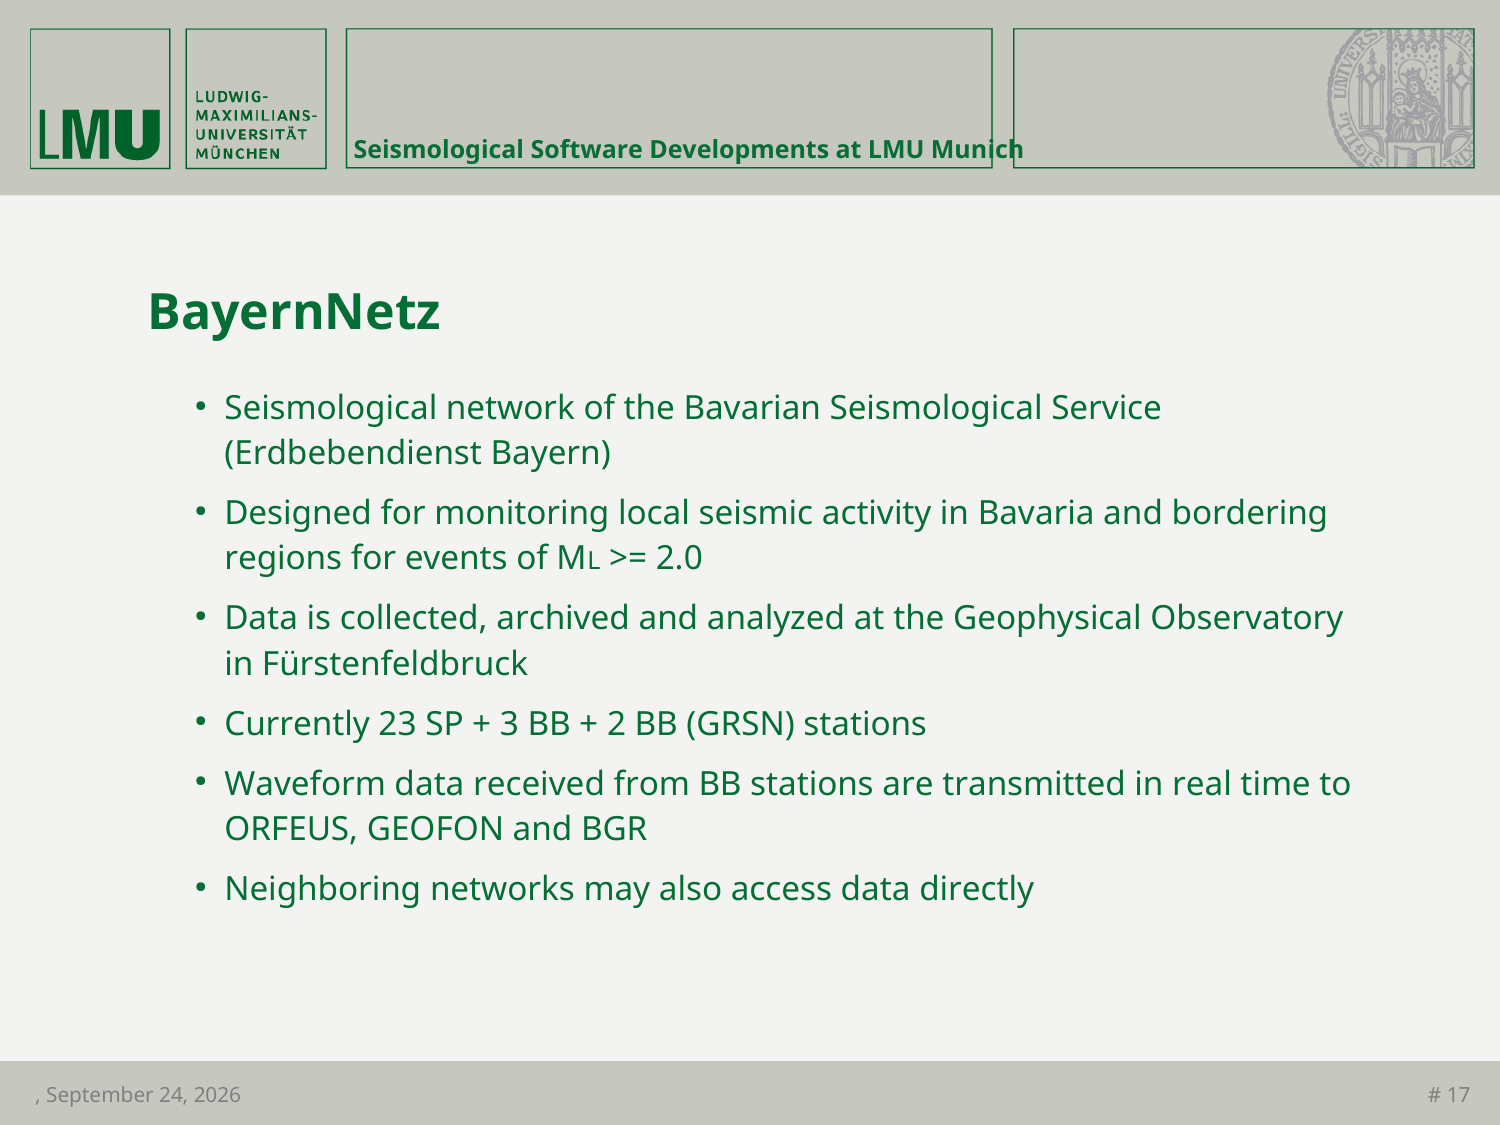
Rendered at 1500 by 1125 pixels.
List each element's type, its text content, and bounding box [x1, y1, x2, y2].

picture [0, 0, 1500, 1125]
title BayernNetz [147, 265, 1359, 355]
list Seismological network of the Bavarian Seismological Service (Erdbebendienst Bayern) Designed for monitoring local seismic activity in Bavaria and bordering regions for events of ML >= 2.0 Data is collected, archived and analyzed at the Geophysical Observatory in Fürstenfeldbruck Currently 23 SP + 3 BB + 2 BB (GRSN) stations Waveform data received from BB stations are transmitted in real time to ORFEUS, GEOFON and BGR Neighboring networks may also access data directly [147, 383, 1359, 1004]
